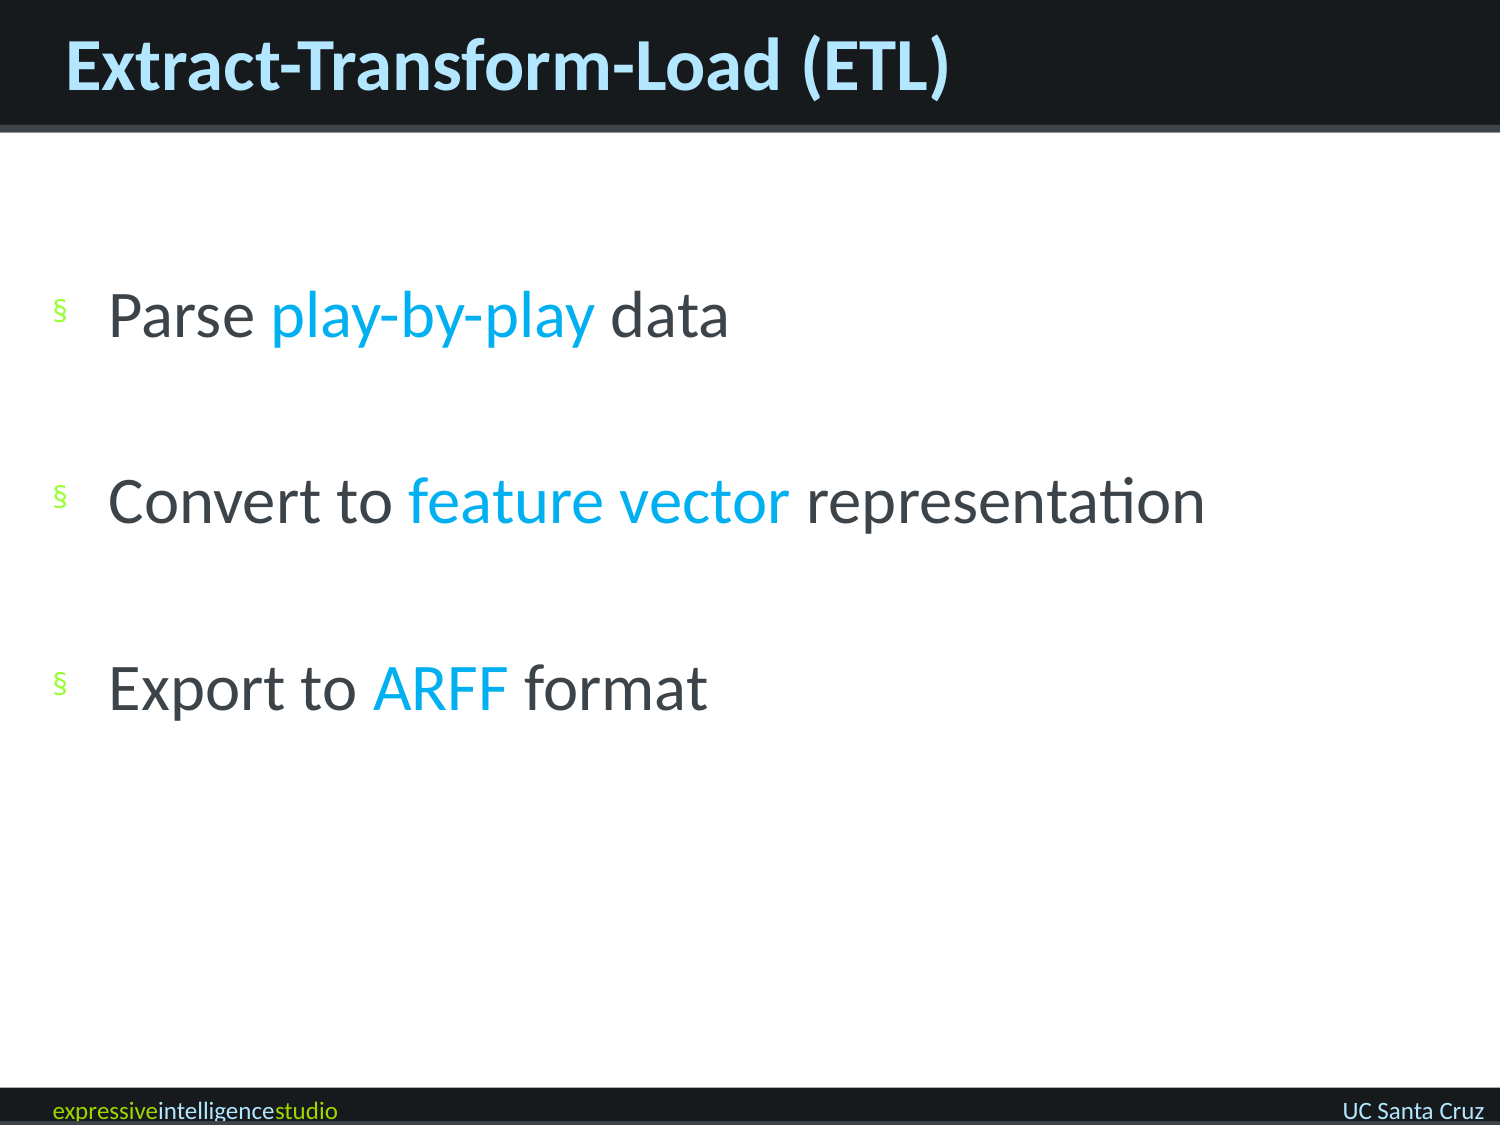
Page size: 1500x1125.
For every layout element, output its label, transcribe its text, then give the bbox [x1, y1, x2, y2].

list Parse play-by-play data Convert to feature vector representation Export to ARFF format [37, 162, 1388, 993]
title Extract-Transform-Load (ETL) [50, 0, 1400, 130]
